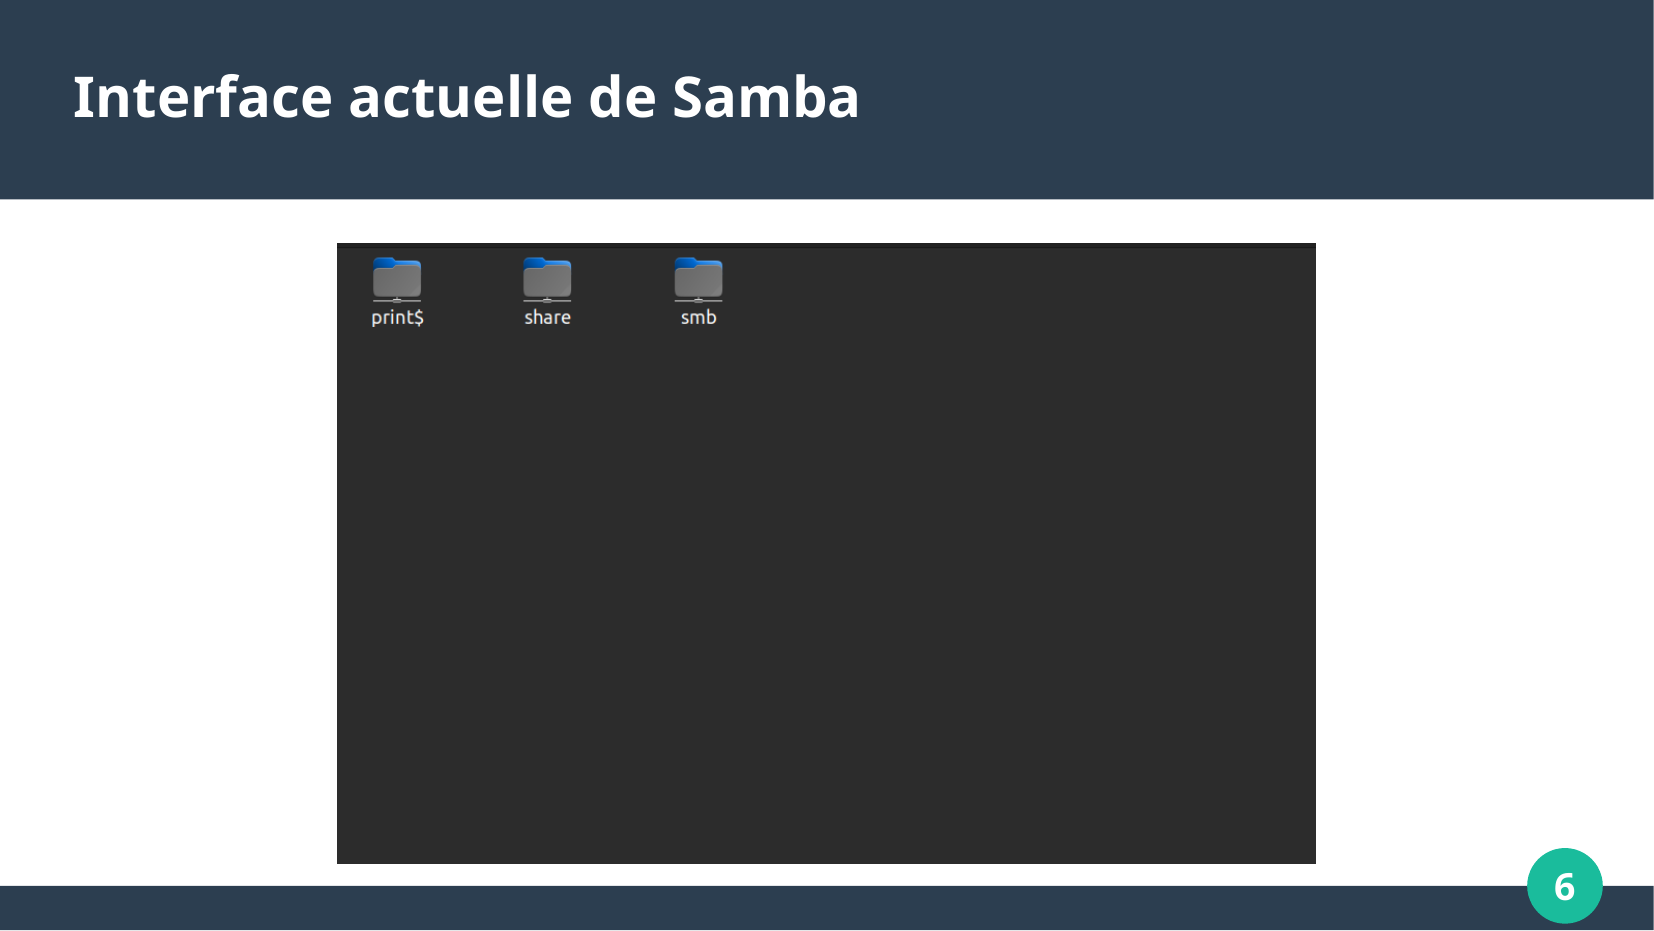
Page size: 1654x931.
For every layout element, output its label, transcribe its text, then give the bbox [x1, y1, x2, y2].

picture [337, 243, 1316, 864]
title Interface actuelle de Samba [59, 37, 1595, 155]
